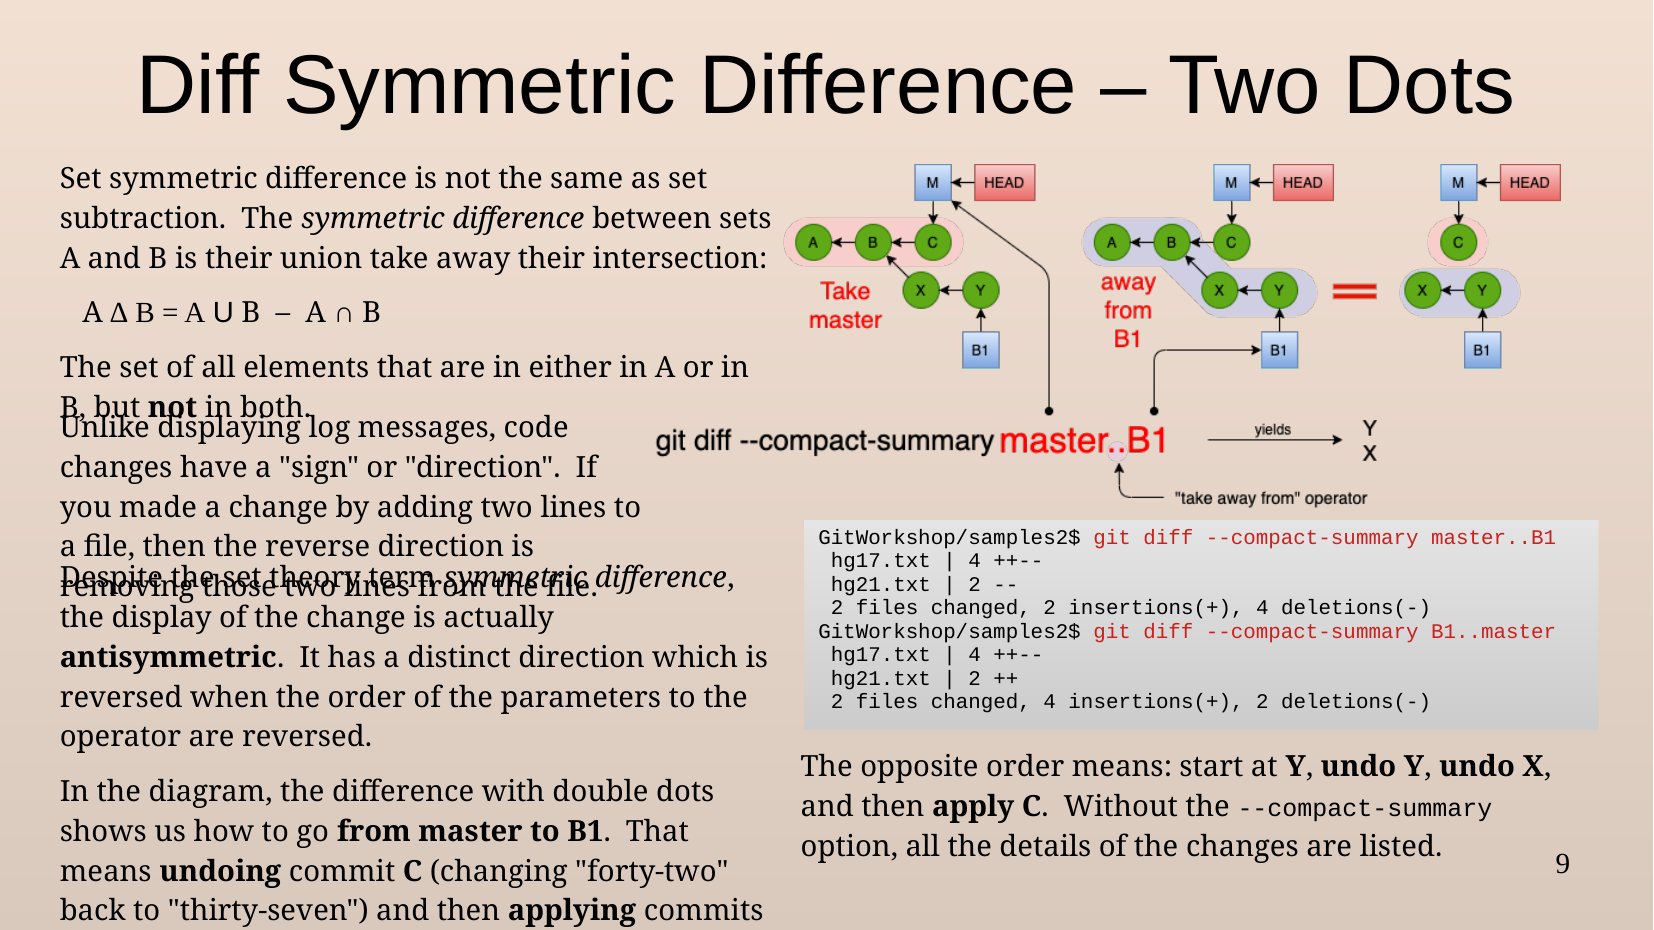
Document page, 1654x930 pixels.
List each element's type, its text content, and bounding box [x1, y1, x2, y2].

text_box Despite the set theory term symmetric difference, the display of the change is actually antisymmetric. It has a distinct direction which is reversed when the order of the parameters to the operator are reversed. In the diagram, the difference with double dots shows us how to go from master to B1. That means undoing commit C (changing "forty-two" back to "thirty-seven") and then applying commits X and Y. [45, 549, 796, 844]
picture [640, 164, 1561, 510]
title Diff Symmetric Difference – Two Dots [82, 19, 1571, 151]
text_box Unlike displaying log messages, code changes have a "sign" or "direction". If you made a change by adding two lines to a file, then the reverse direction is removing those two lines from the file. [45, 398, 661, 549]
text_box The opposite order means: start at Y, undo Y, undo X, and then apply C. Without the --compact-summary option, all the details of the changes are listed. [785, 738, 1611, 853]
text_box Set symmetric difference is not the same as set subtraction. The symmetric difference between sets A and B is their union take away their intersection: A ∆ B = A U B – A ∩ B The set of all elements that are in either in A or in B, but not in both. [45, 150, 796, 398]
text_box GitWorkshop/samples2$ git diff --compact-summary master..B1 hg17.txt | 4 ++-- hg21.txt | 2 -- 2 files changed, 2 insertions(+), 4 deletions(-) GitWorkshop/samples2$ git diff --compact-summary B1..master hg17.txt | 4 ++-- hg21.txt | 2 ++ 2 files changed, 4 insertions(+), 2 deletions(-) [803, 519, 1599, 730]
